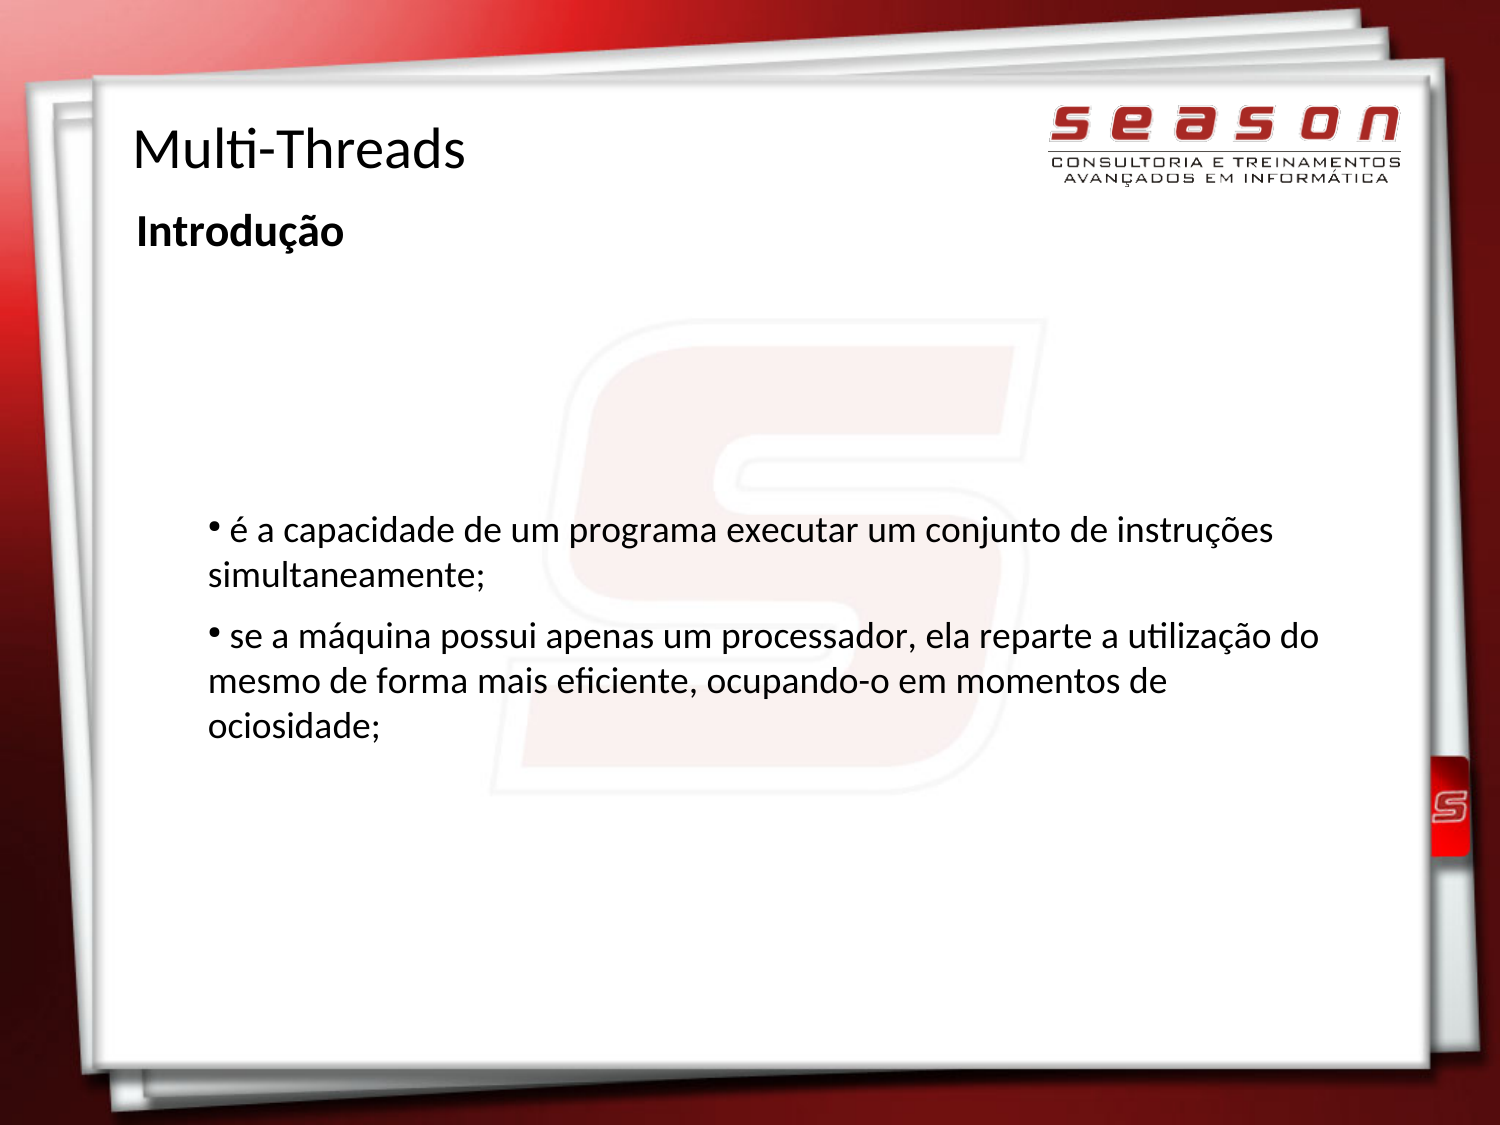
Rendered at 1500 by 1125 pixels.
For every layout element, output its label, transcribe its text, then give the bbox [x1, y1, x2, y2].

picture [0, 0, 1500, 1125]
text_box Introdução [119, 200, 1240, 256]
title Multi-Threads [118, 33, 1394, 257]
text_box é a capacidade de um programa executar um conjunto de instruções simultaneamente; se a máquina possui apenas um processador, ela reparte a utilização do mesmo de forma mais eficiente, ocupando-o em momentos de ociosidade; [207, 357, 1328, 894]
